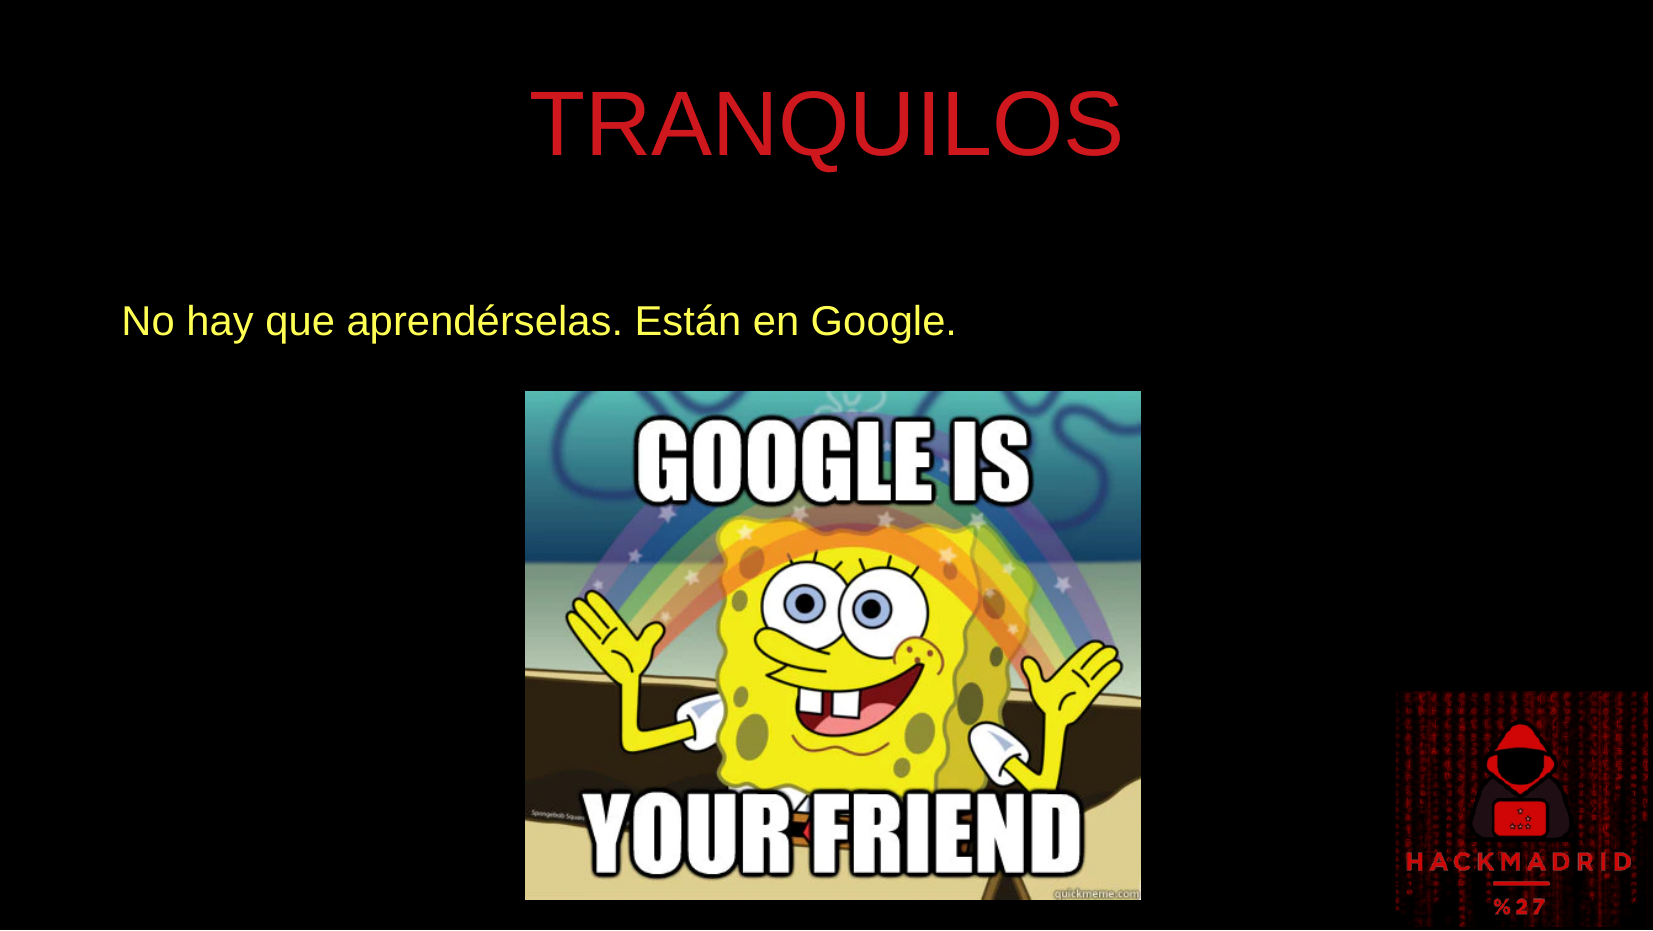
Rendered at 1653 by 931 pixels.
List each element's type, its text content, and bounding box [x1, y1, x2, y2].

text_box [1395, 691, 1649, 927]
title TRANQUILOS [121, 20, 1534, 228]
subtitle No hay que aprendérselas. Están en Google. [121, 297, 1534, 931]
picture [525, 391, 1141, 901]
